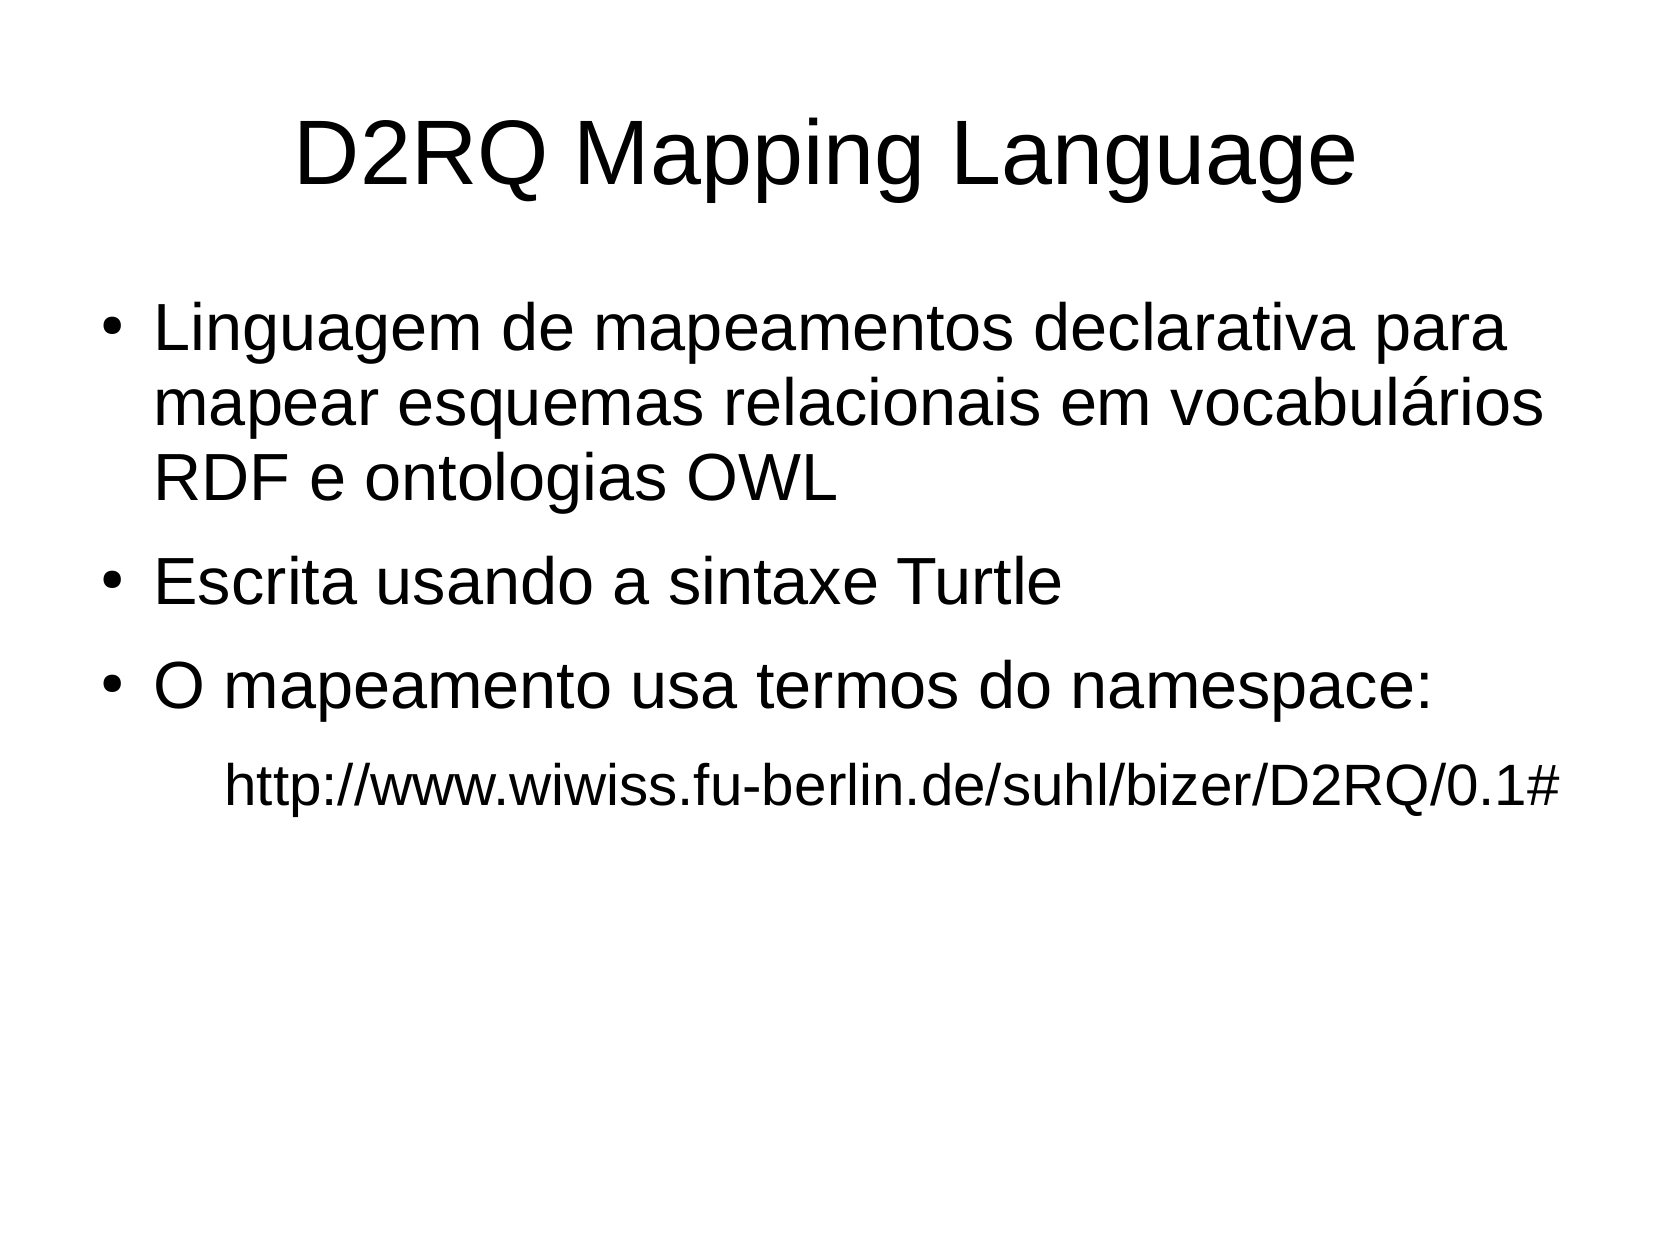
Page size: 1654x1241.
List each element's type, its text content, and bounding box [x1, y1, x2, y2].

title D2RQ Mapping Language [82, 56, 1571, 250]
list Linguagem de mapeamentos declarativa para mapear esquemas relacionais em vocabulários RDF e ontologias OWL Escrita usando a sintaxe Turtle O mapeamento usa termos do namespace: http://www.wiwiss.fu-berlin.de/suhl/bizer/D2RQ/0.1# [82, 290, 1571, 1094]
